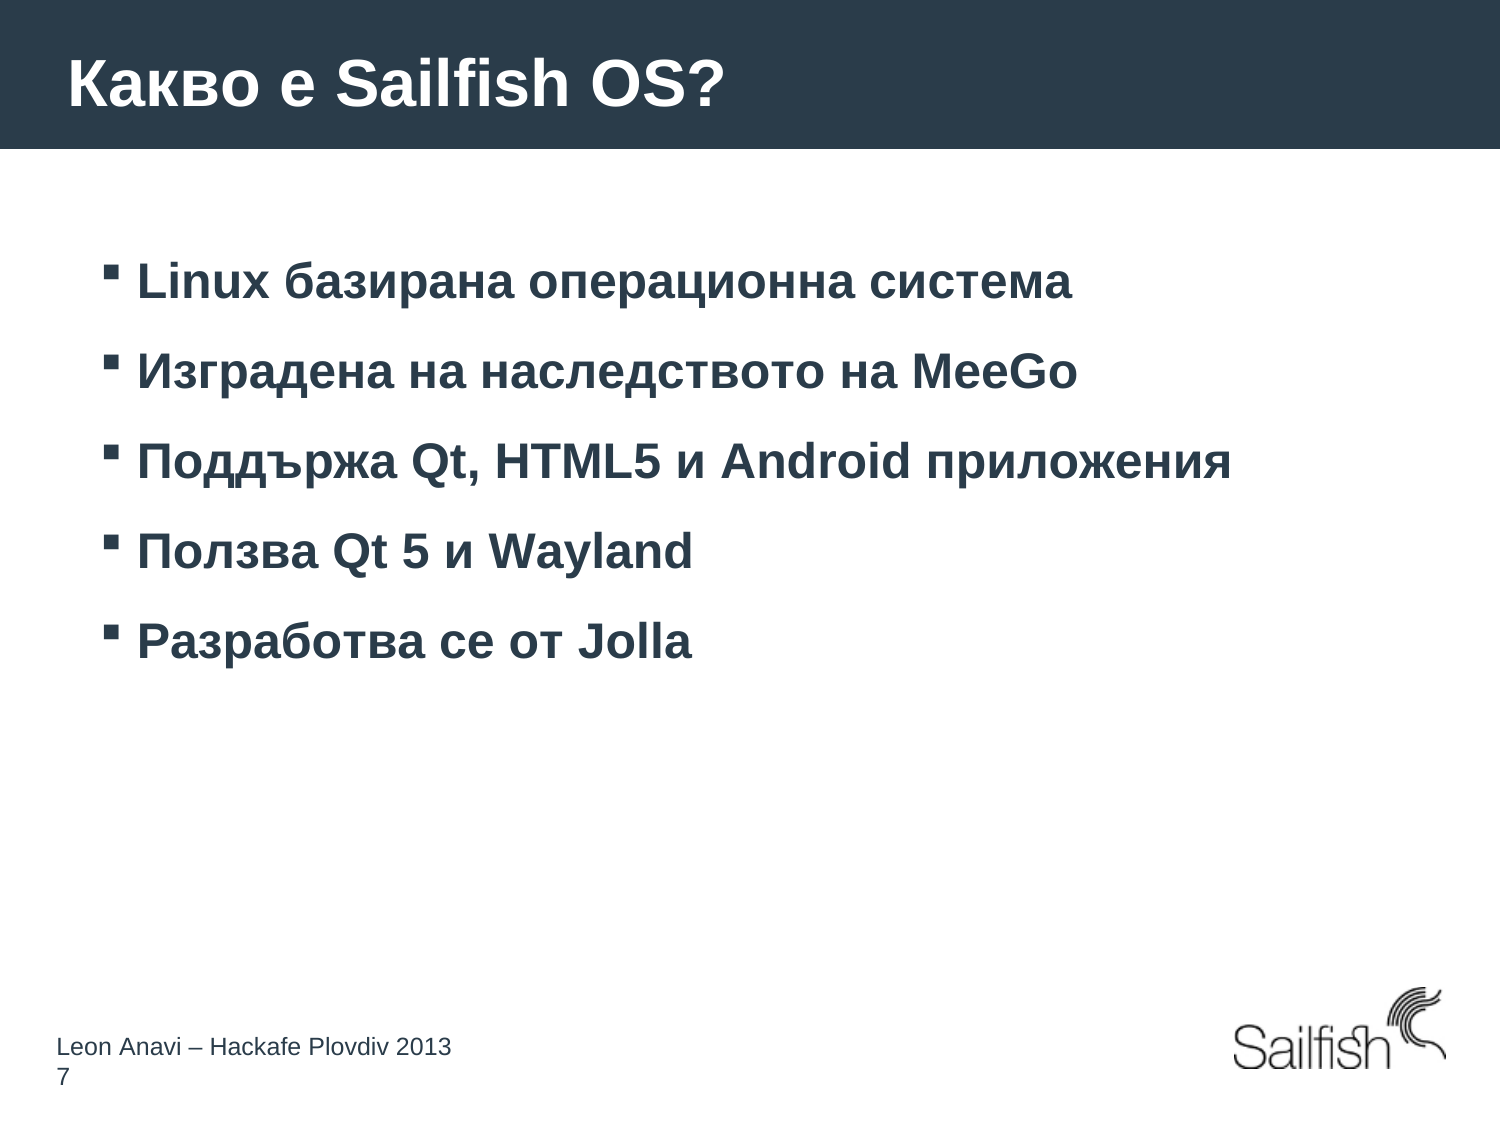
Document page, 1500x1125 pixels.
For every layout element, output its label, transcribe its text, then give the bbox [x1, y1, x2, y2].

text_box Linux базирана операционна система Изградена на наследството на MeeGo Поддържа Qt, HTML5 и Android приложения Ползва Qt 5 и Wayland Разработва се от Jolla [85, 211, 1471, 737]
picture [1234, 987, 1446, 1069]
text_box Какво е Sailfish OS? [53, 32, 1466, 173]
